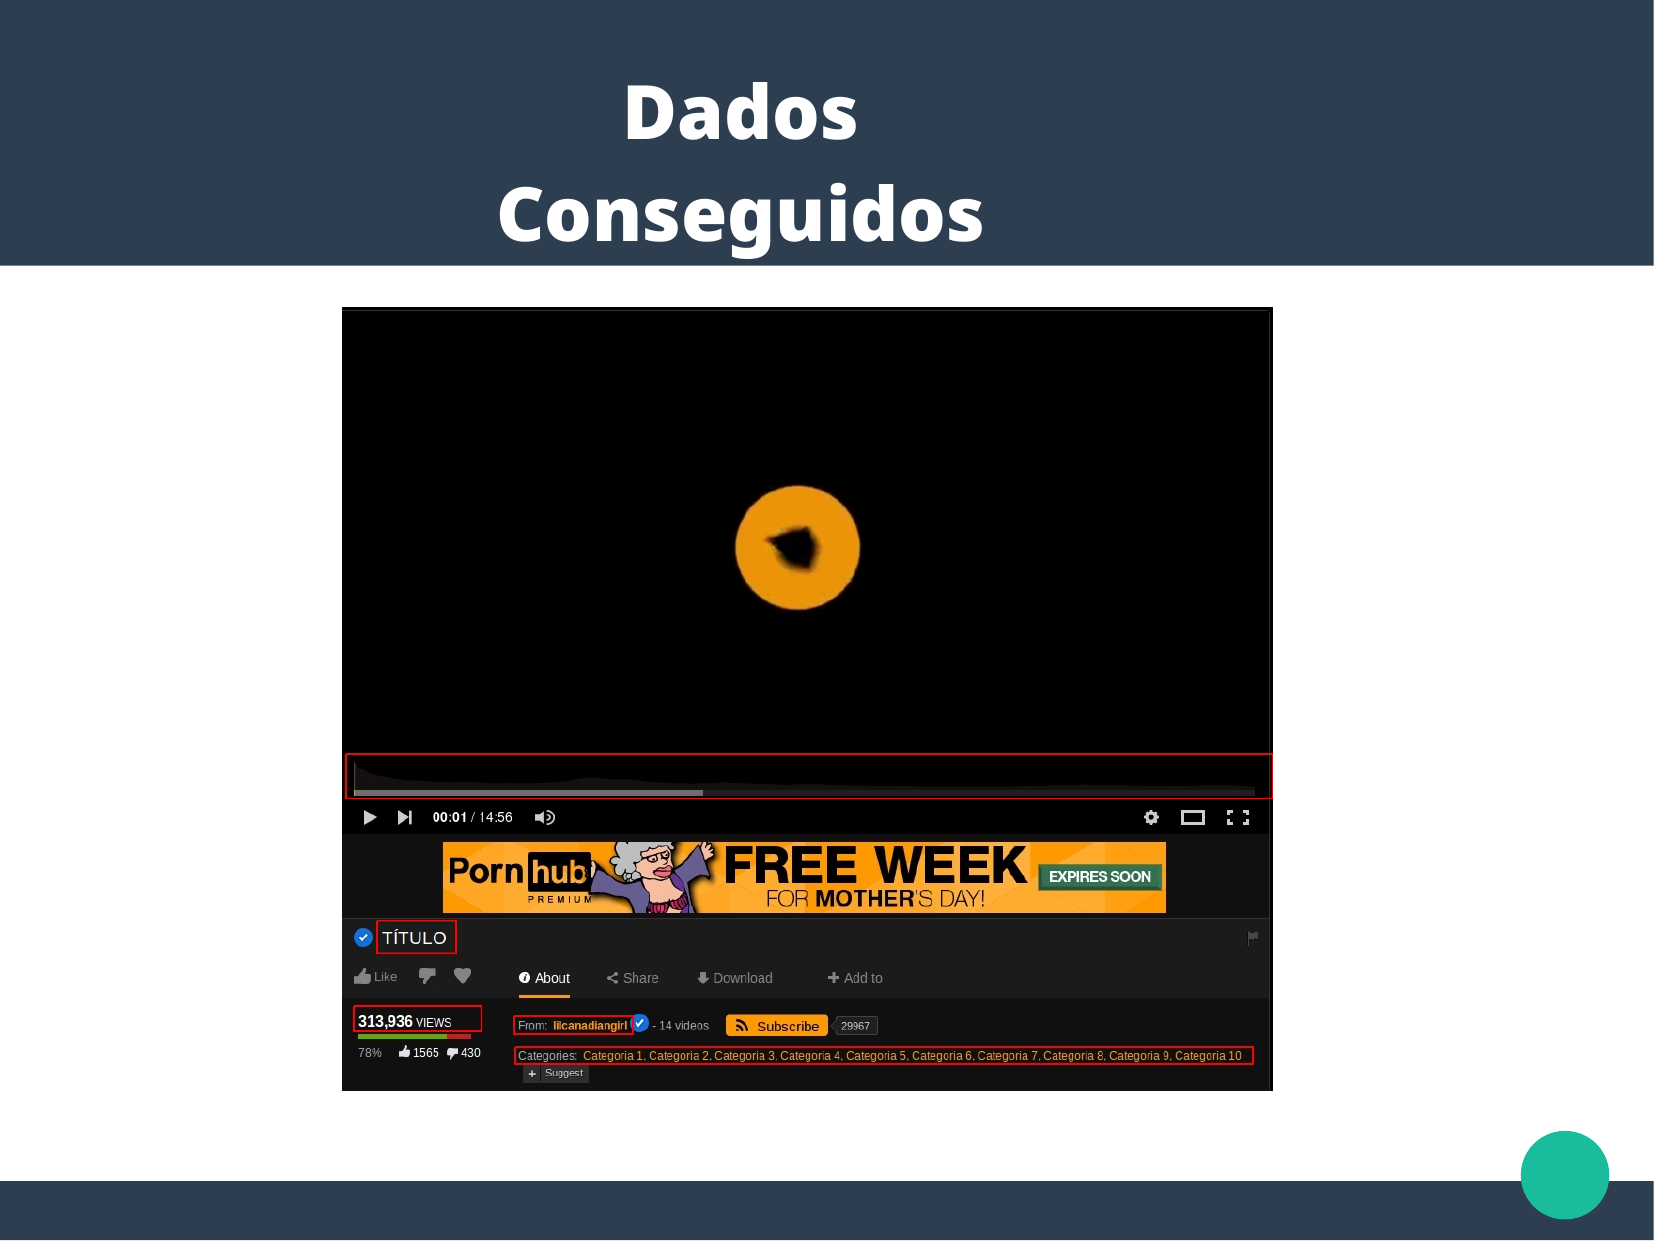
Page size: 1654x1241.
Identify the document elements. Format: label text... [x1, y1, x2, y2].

picture [342, 307, 1273, 1091]
title Dados Conseguidos [496, 59, 1093, 217]
